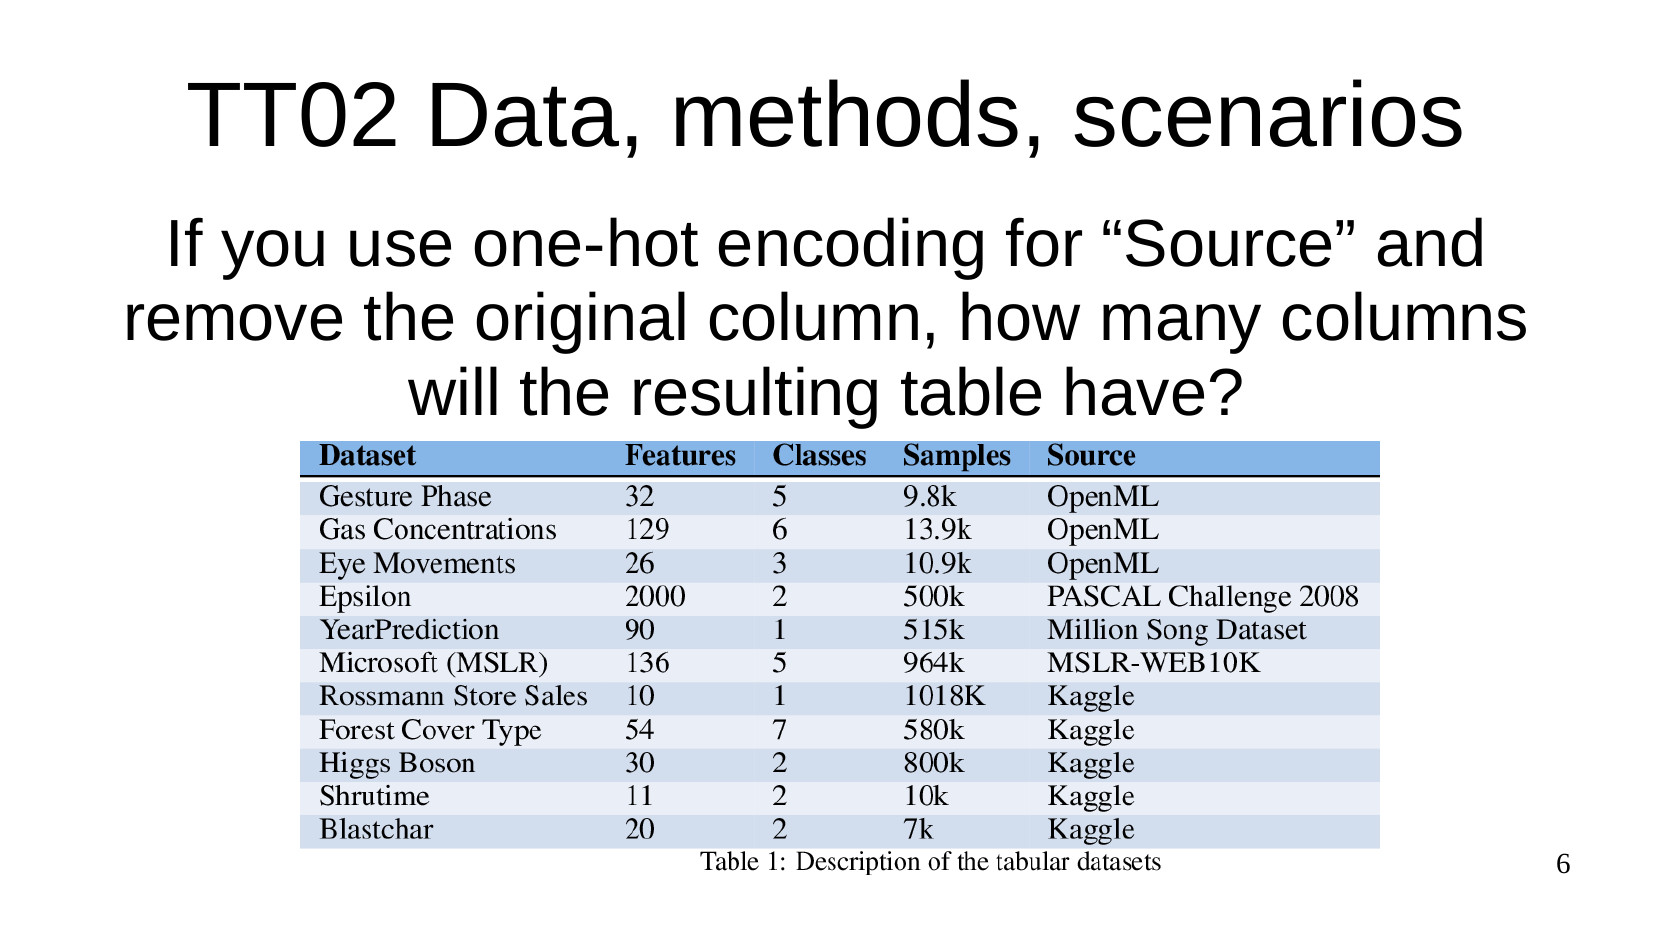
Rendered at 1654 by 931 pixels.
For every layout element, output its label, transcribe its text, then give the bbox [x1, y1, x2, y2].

subtitle If you use one-hot encoding for “Source” and remove the original column, how many columns will the resulting table have? [82, 193, 1571, 442]
title TT02 Data, methods, scenarios [82, 37, 1571, 193]
picture [300, 441, 1381, 875]
